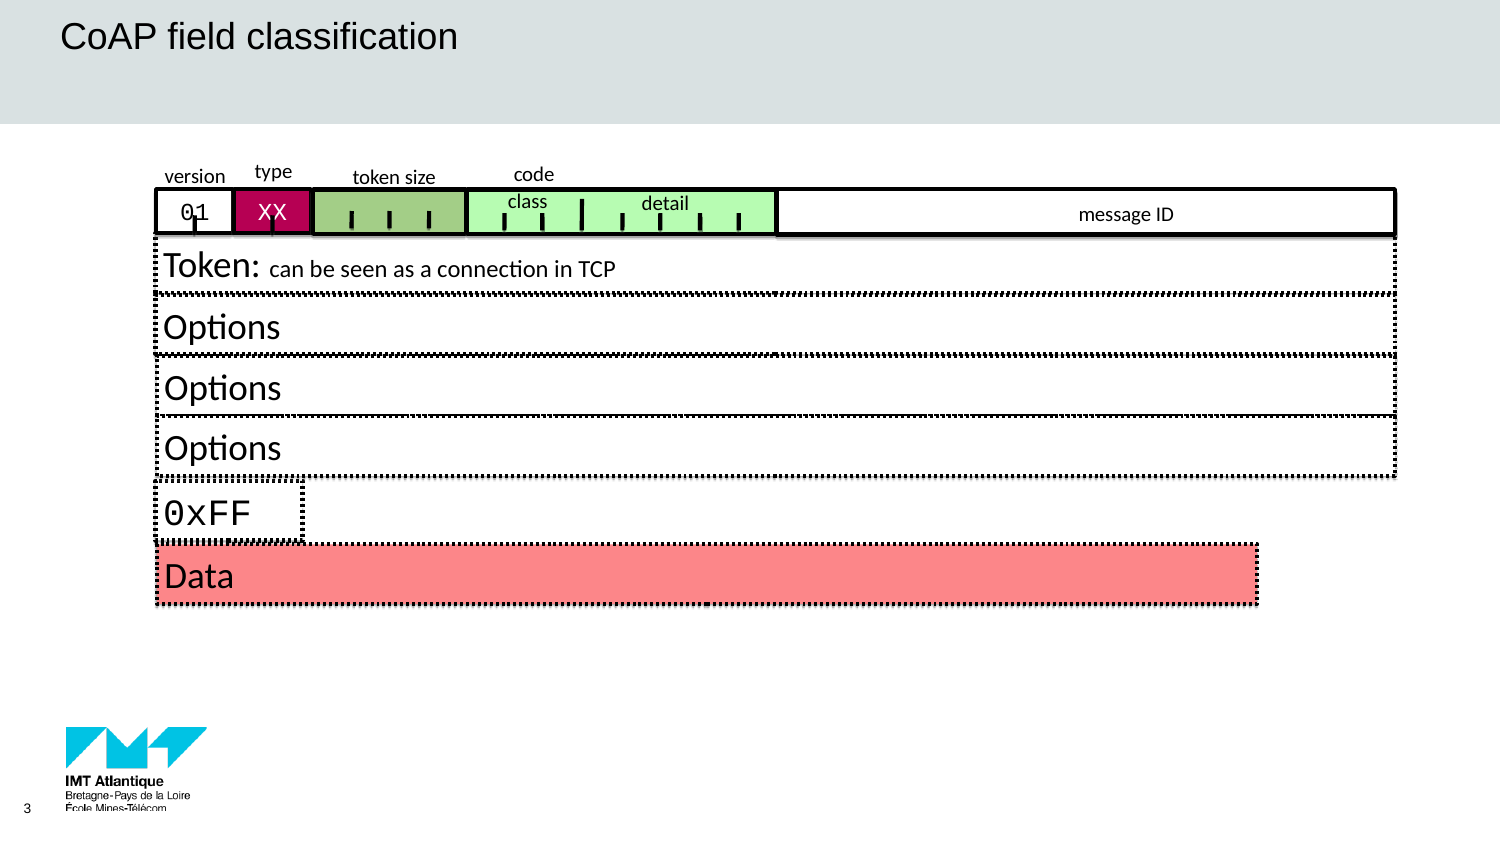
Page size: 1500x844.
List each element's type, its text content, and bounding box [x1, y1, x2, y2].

text_box Options [156, 356, 1395, 416]
text_box token size [344, 158, 444, 189]
text_box type [247, 152, 301, 188]
text_box [313, 189, 466, 234]
text_box Options [155, 294, 1396, 355]
text_box <number> [12, 794, 75, 822]
list CoAP field classification [60, 12, 1247, 58]
text_box version [157, 155, 234, 196]
text_box Token: can be seen as a connection in TCP [155, 233, 1396, 293]
text_box 01 [184, 205, 191, 218]
text_box XX [233, 188, 311, 234]
text_box detail [634, 181, 697, 222]
text_box 0xFF [155, 480, 303, 541]
text_box 01 [156, 188, 233, 234]
text_box [467, 188, 1396, 235]
text_box Options [156, 416, 1395, 476]
text_box Data [156, 544, 1257, 604]
text_box class [500, 180, 556, 221]
text_box message ID [1014, 194, 1182, 231]
text_box code [506, 155, 563, 189]
